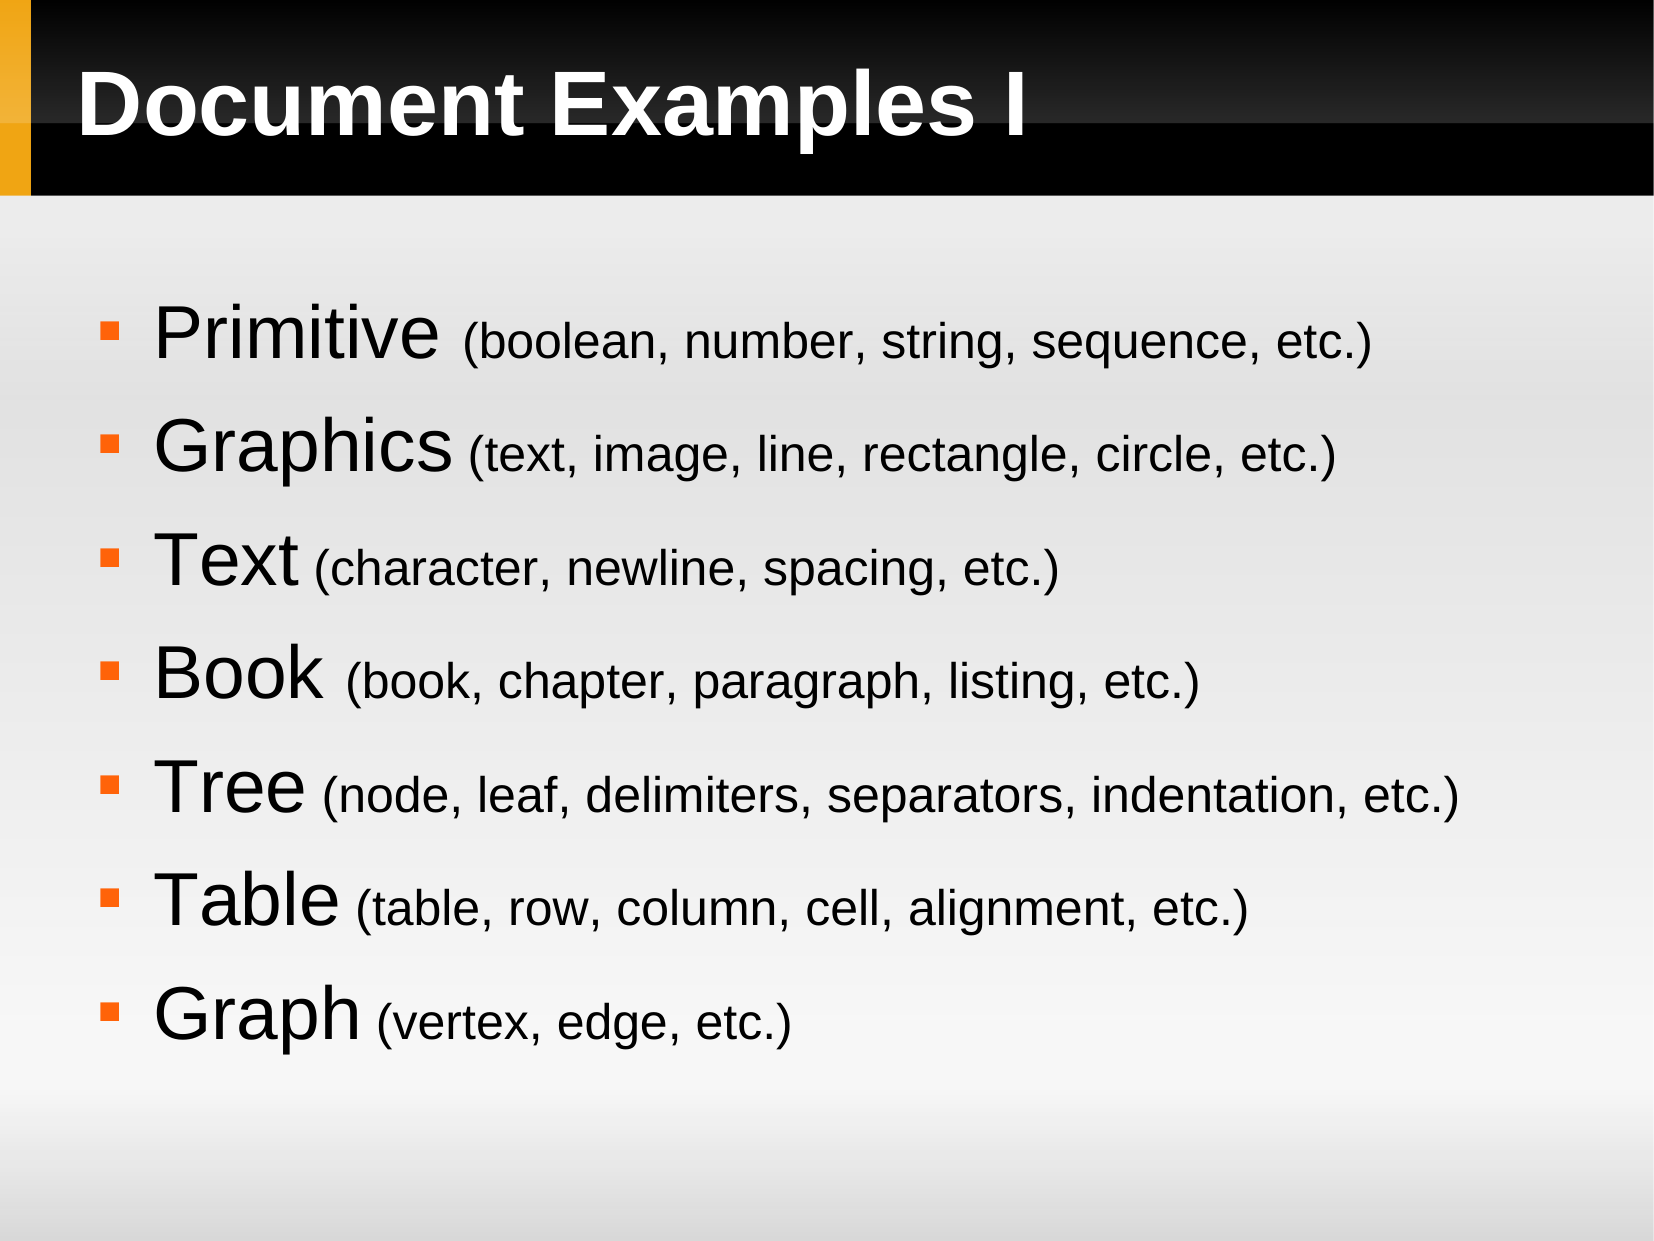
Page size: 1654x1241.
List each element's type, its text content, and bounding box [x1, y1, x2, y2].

title Document Examples I [76, 0, 1565, 208]
list Primitive (boolean, number, string, sequence, etc.) Graphics (text, image, line, rectangle, circle, etc.) Text (character, newline, spacing, etc.) Book (book, chapter, paragraph, listing, etc.) Tree (node, leaf, delimiters, separators, indentation, etc.) Table (table, row, column, cell, alignment, etc.) Graph (vertex, edge, etc.) [82, 290, 1571, 1094]
picture [0, 0, 1654, 1241]
